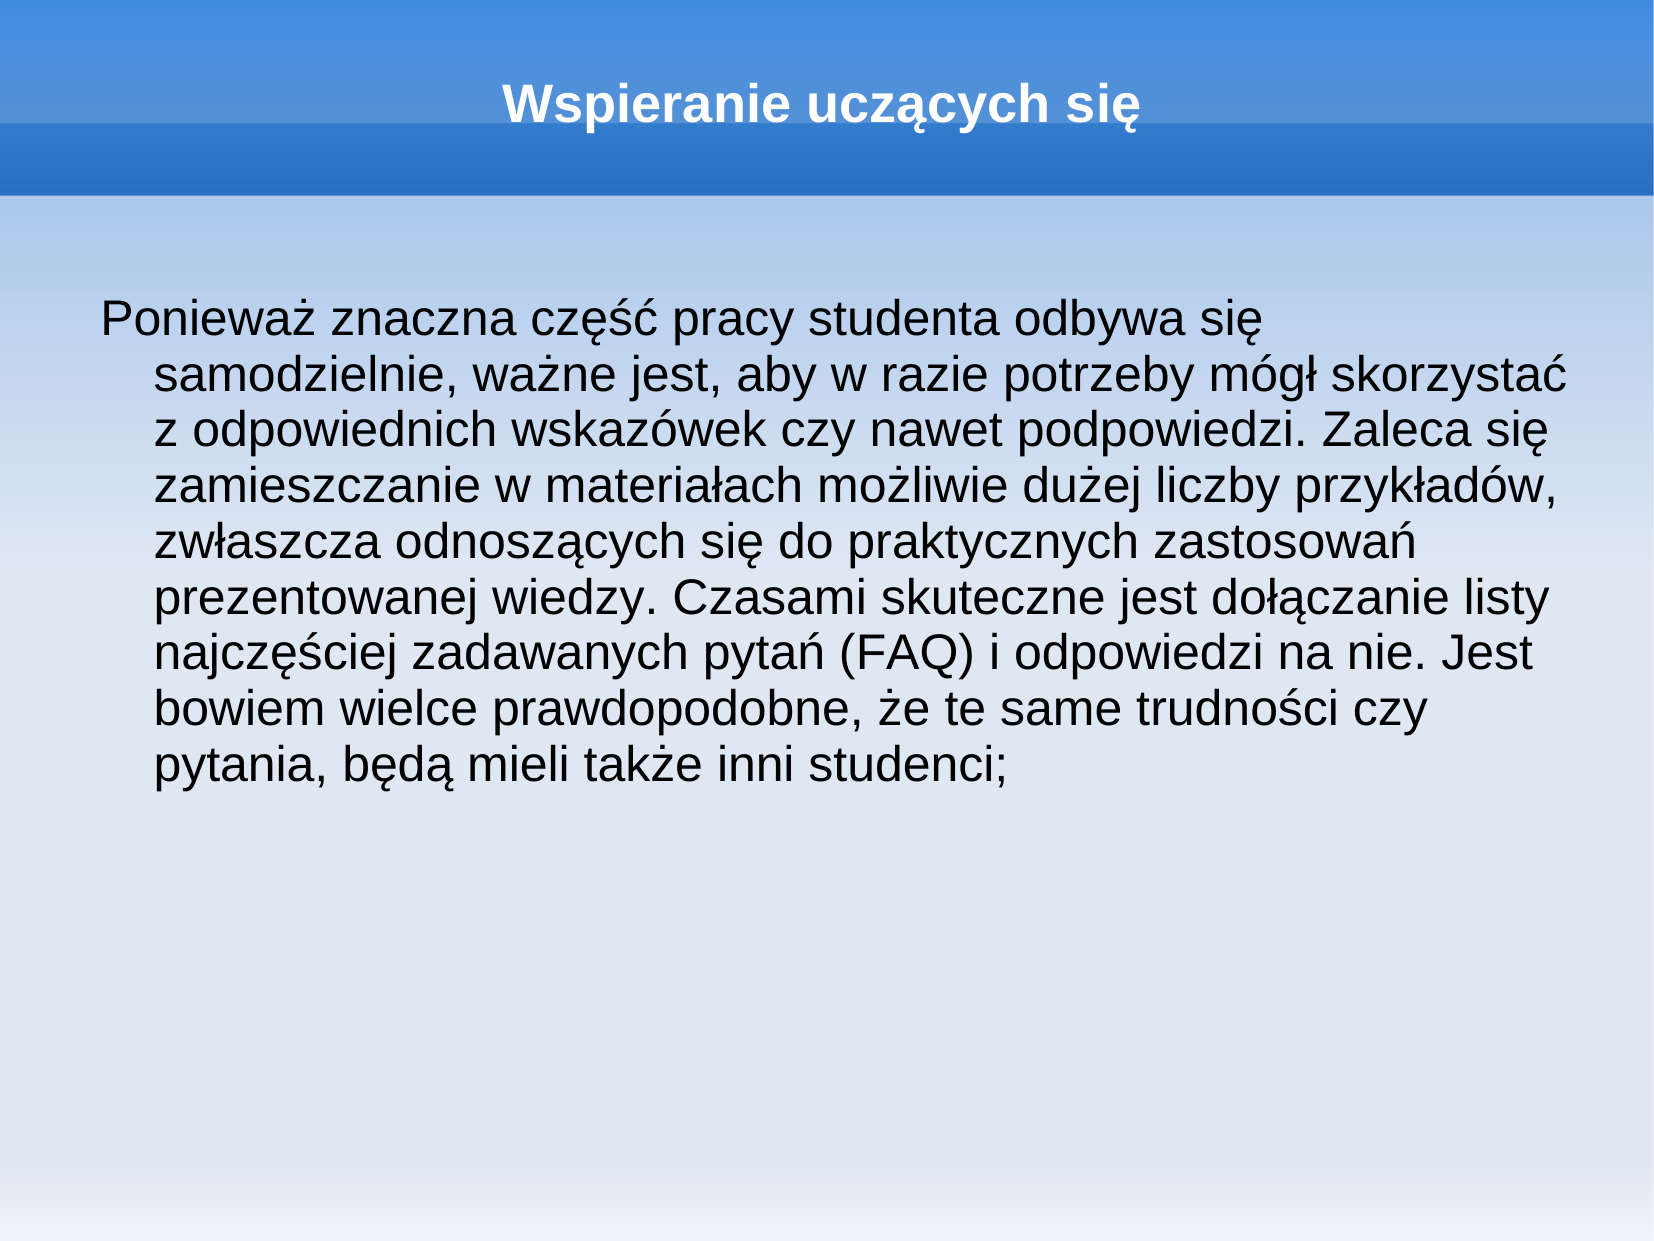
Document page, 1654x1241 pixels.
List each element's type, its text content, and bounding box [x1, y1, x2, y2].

list Ponieważ znaczna część pracy studenta odbywa się samodzielnie, ważne jest, aby w razie potrzeby mógł skorzystać z odpowiednich wskazówek czy nawet podpowiedzi. Zaleca się zamieszczanie w materiałach możliwie dużej liczby przykładów, zwłaszcza odnoszących się do praktycznych zastosowań prezentowanej wiedzy. Czasami skuteczne jest dołączanie listy najczęściej zadawanych pytań (FAQ) i odpowiedzi na nie. Jest bowiem wielce prawdopodobne, że te same trudności czy pytania, będą mieli także inni studenci; [82, 290, 1571, 1094]
picture [0, 0, 1654, 1241]
title Wspieranie uczących się [76, 7, 1565, 200]
